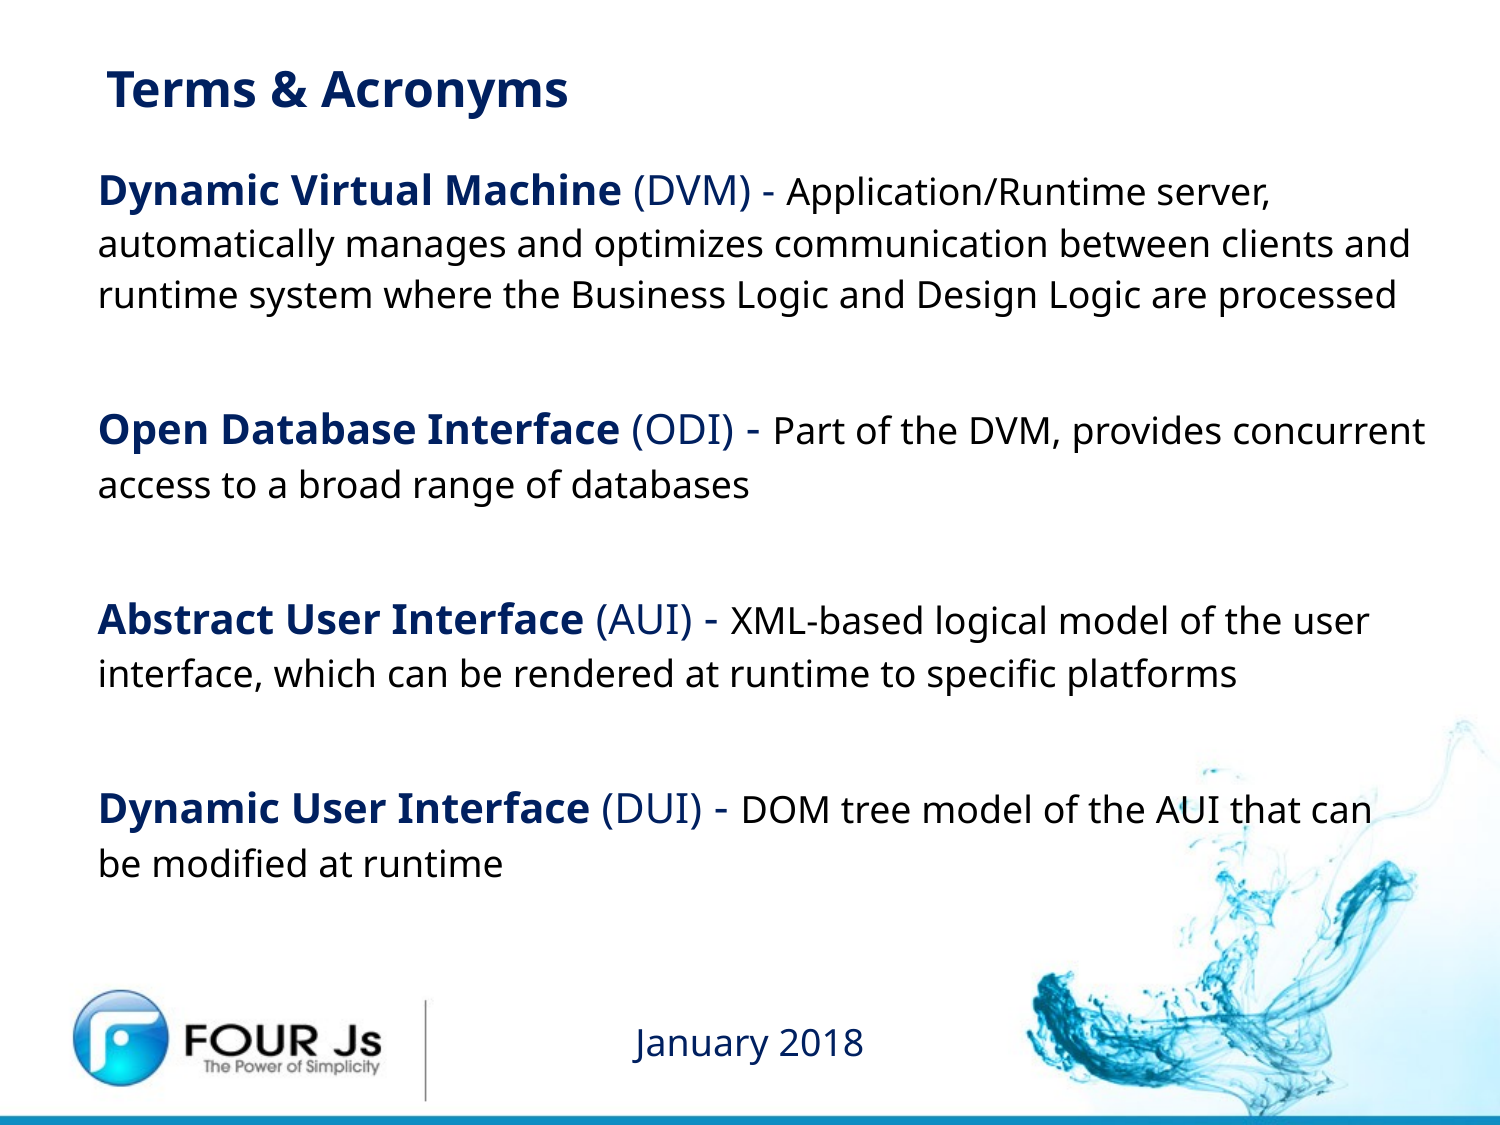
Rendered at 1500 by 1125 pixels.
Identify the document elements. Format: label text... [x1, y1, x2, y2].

list January 2018 [519, 1011, 981, 1095]
title Terms & Acronyms [106, 35, 1388, 142]
text_box Dynamic Virtual Machine (DVM) - Application/Runtime server, automatically manages and optimizes communication between clients and runtime system where the Business Logic and Design Logic are processed Open Database Interface (ODI) - Part of the DVM, provides concurrent access to a broad range of databases Abstract User Interface (AUI) - XML-based logical model of the user interface, which can be rendered at runtime to specific platforms Dynamic User Interface (DUI) - DOM tree model of the AUI that can be modified at runtime [82, 153, 1441, 947]
picture [0, 0, 1500, 1122]
